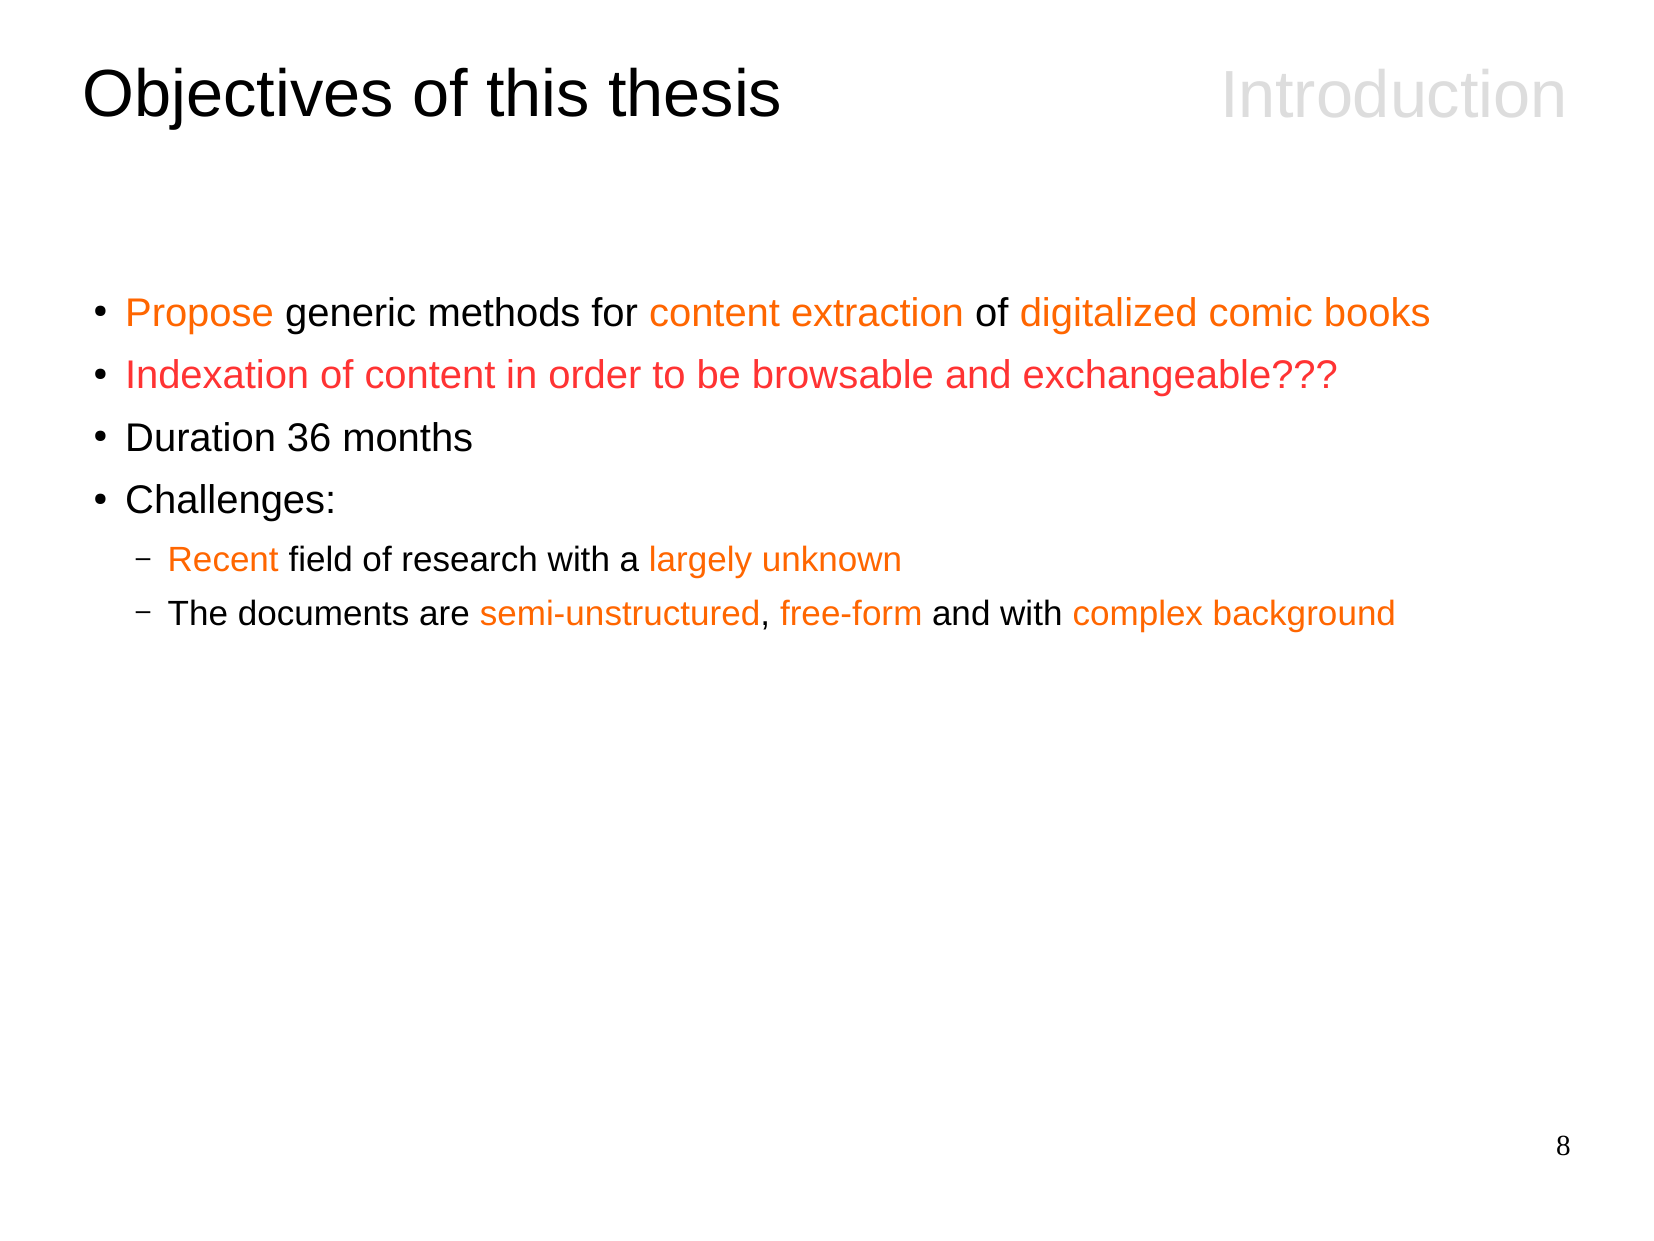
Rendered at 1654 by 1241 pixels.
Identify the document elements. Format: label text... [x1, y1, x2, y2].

title Objectives of this thesis [82, 41, 1170, 146]
list Propose generic methods for content extraction of digitalized comic books Indexation of content in order to be browsable and exchangeable??? Duration 36 months Challenges: Recent field of research with a largely unknown The documents are semi-unstructured, free-form and with complex background [82, 290, 1571, 634]
